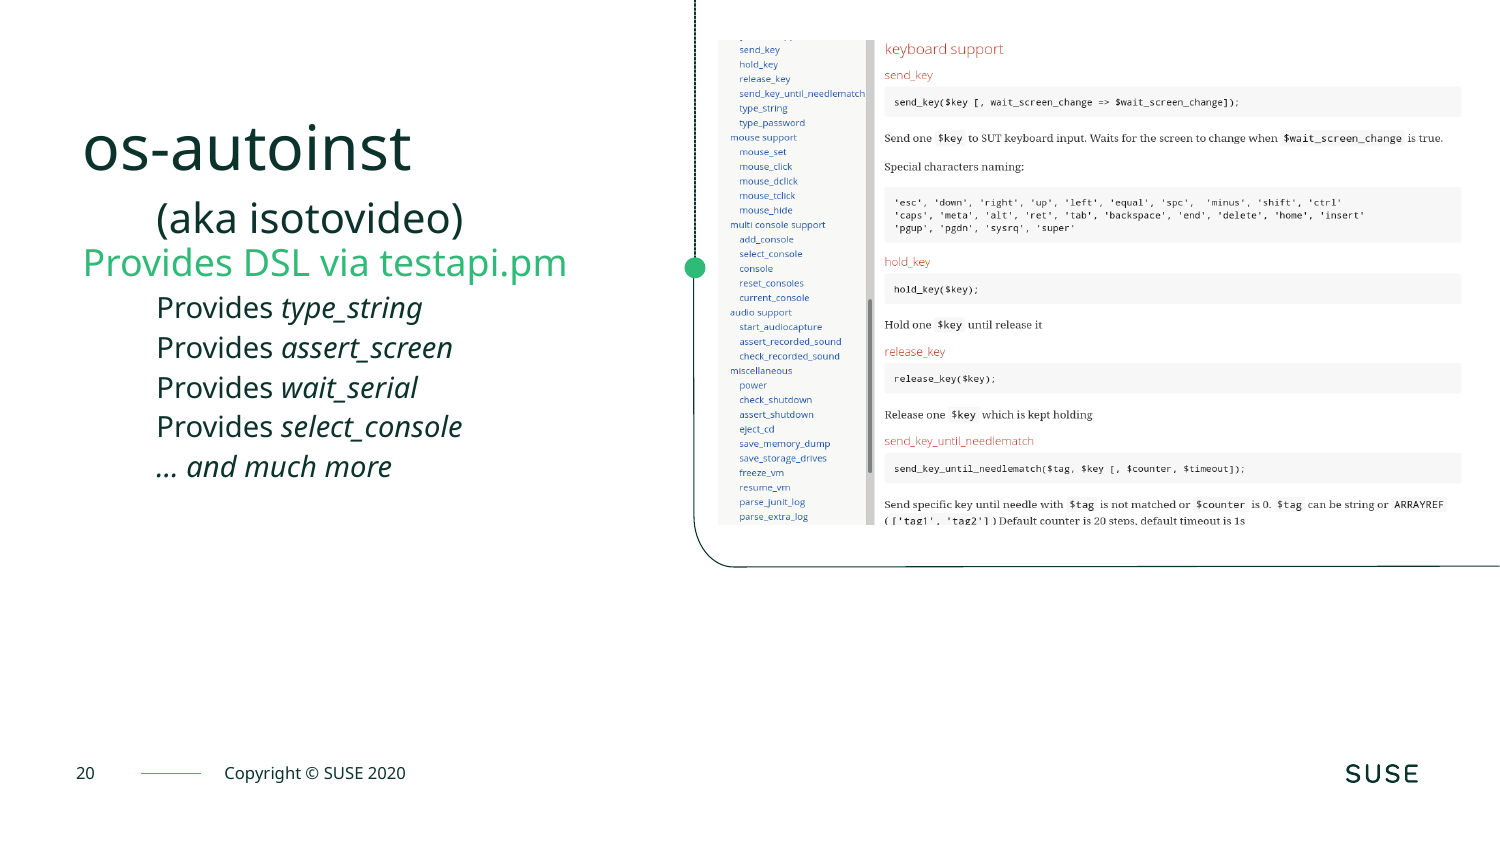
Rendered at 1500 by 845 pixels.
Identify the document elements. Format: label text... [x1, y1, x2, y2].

title Provides DSL via testapi.pm Provides type_string Provides assert_screen Provides wait_serial Provides select_console … and much more [82, 236, 1075, 713]
title os-autoinst (aka isotovideo) [82, 103, 1341, 220]
picture [1346, 764, 1418, 783]
picture [718, 40, 1471, 526]
